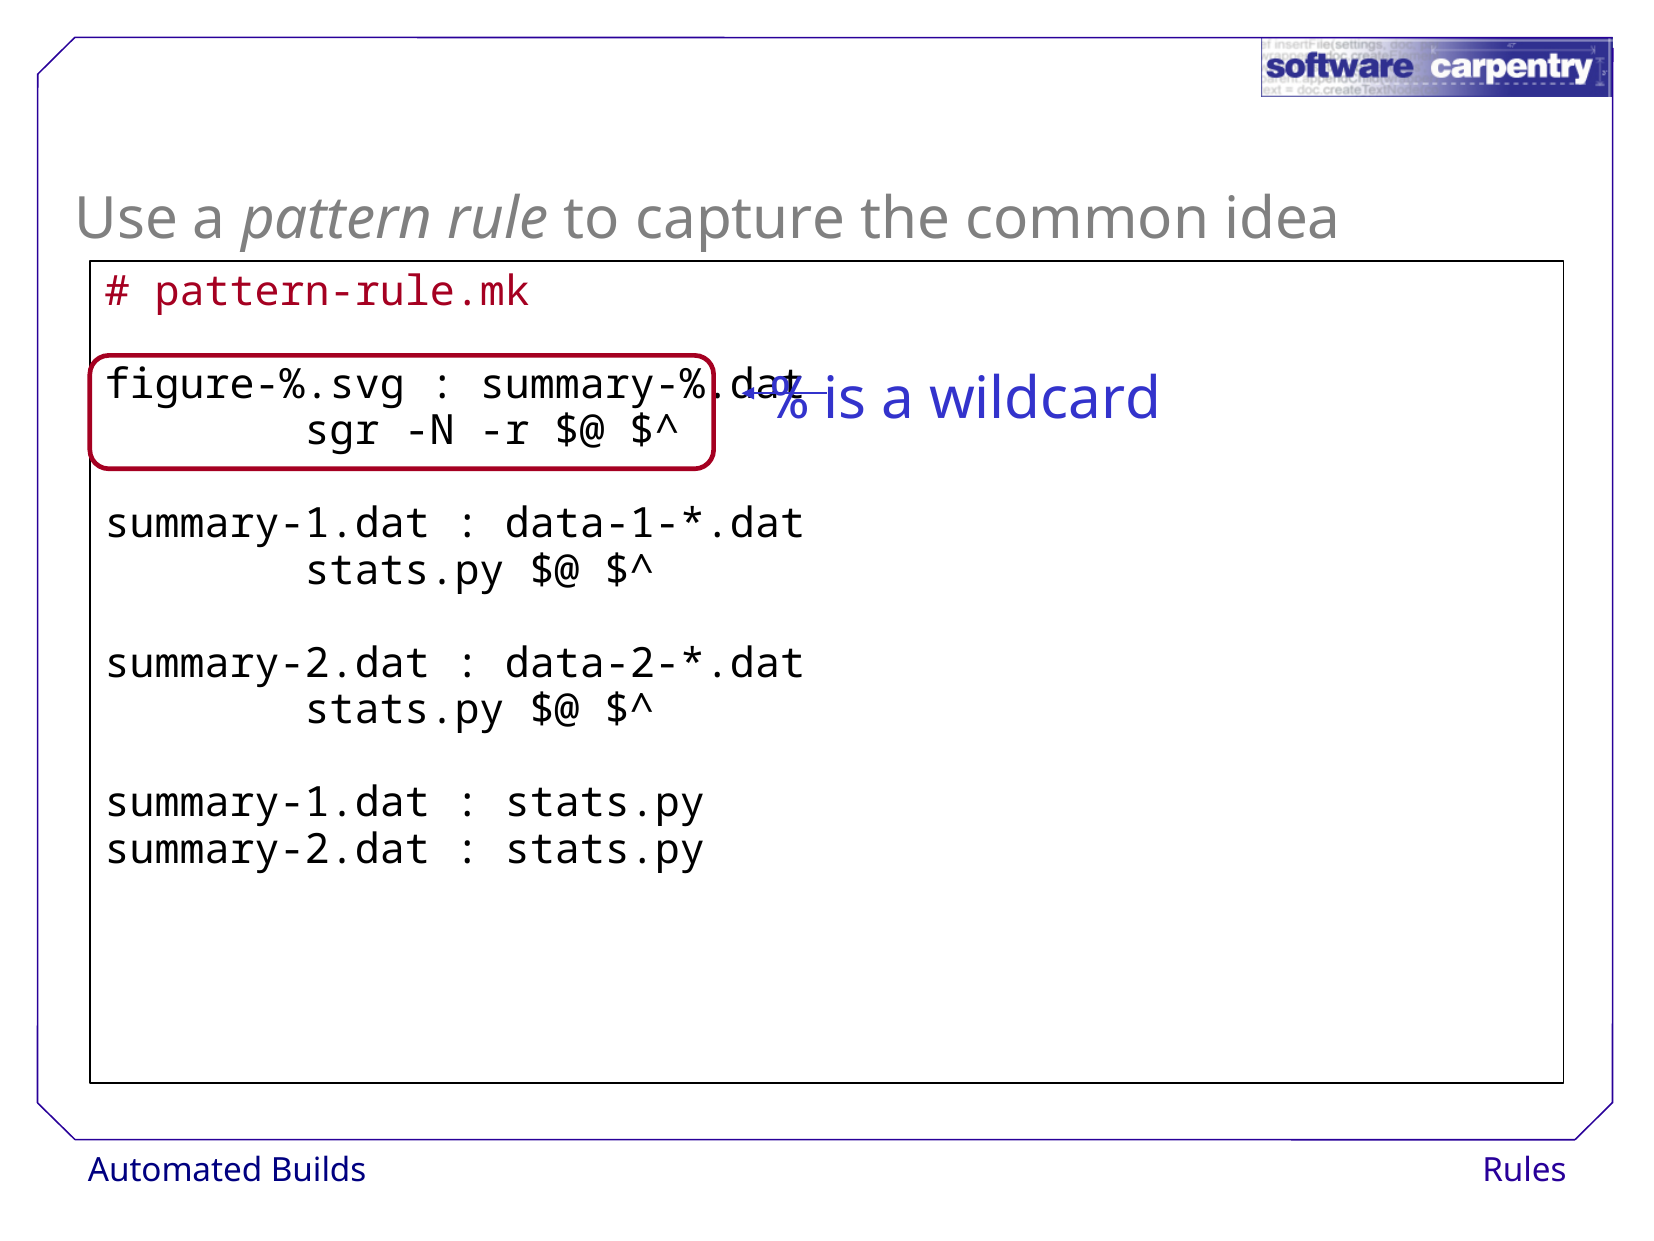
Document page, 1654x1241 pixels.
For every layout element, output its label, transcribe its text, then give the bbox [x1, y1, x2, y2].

text_box Use a pattern rule to capture the common idea [59, 138, 1506, 259]
picture [1261, 39, 1613, 97]
text_box % is a wildcard [758, 317, 1327, 439]
text_box # pattern-rule.mk figure-%.svg : summary-%.dat sgr -N -r $@ $^ summary-1.dat : data-1-*.dat stats.py $@ $^ summary-2.dat : data-2-*.dat stats.py $@ $^ summary-1.dat : stats.py summary-2.dat : stats.py [89, 260, 1564, 1084]
text_box # pattern-rule.mk figure-%.svg : summary-%.dat sgr -N -r $@ $^ summary-1.dat : data-1-*.dat stats.py $@ $^ summary-2.dat : data-2-*.dat stats.py $@ $^ summary-1.dat : stats.py summary-2.dat : stats.py [93, 358, 711, 466]
